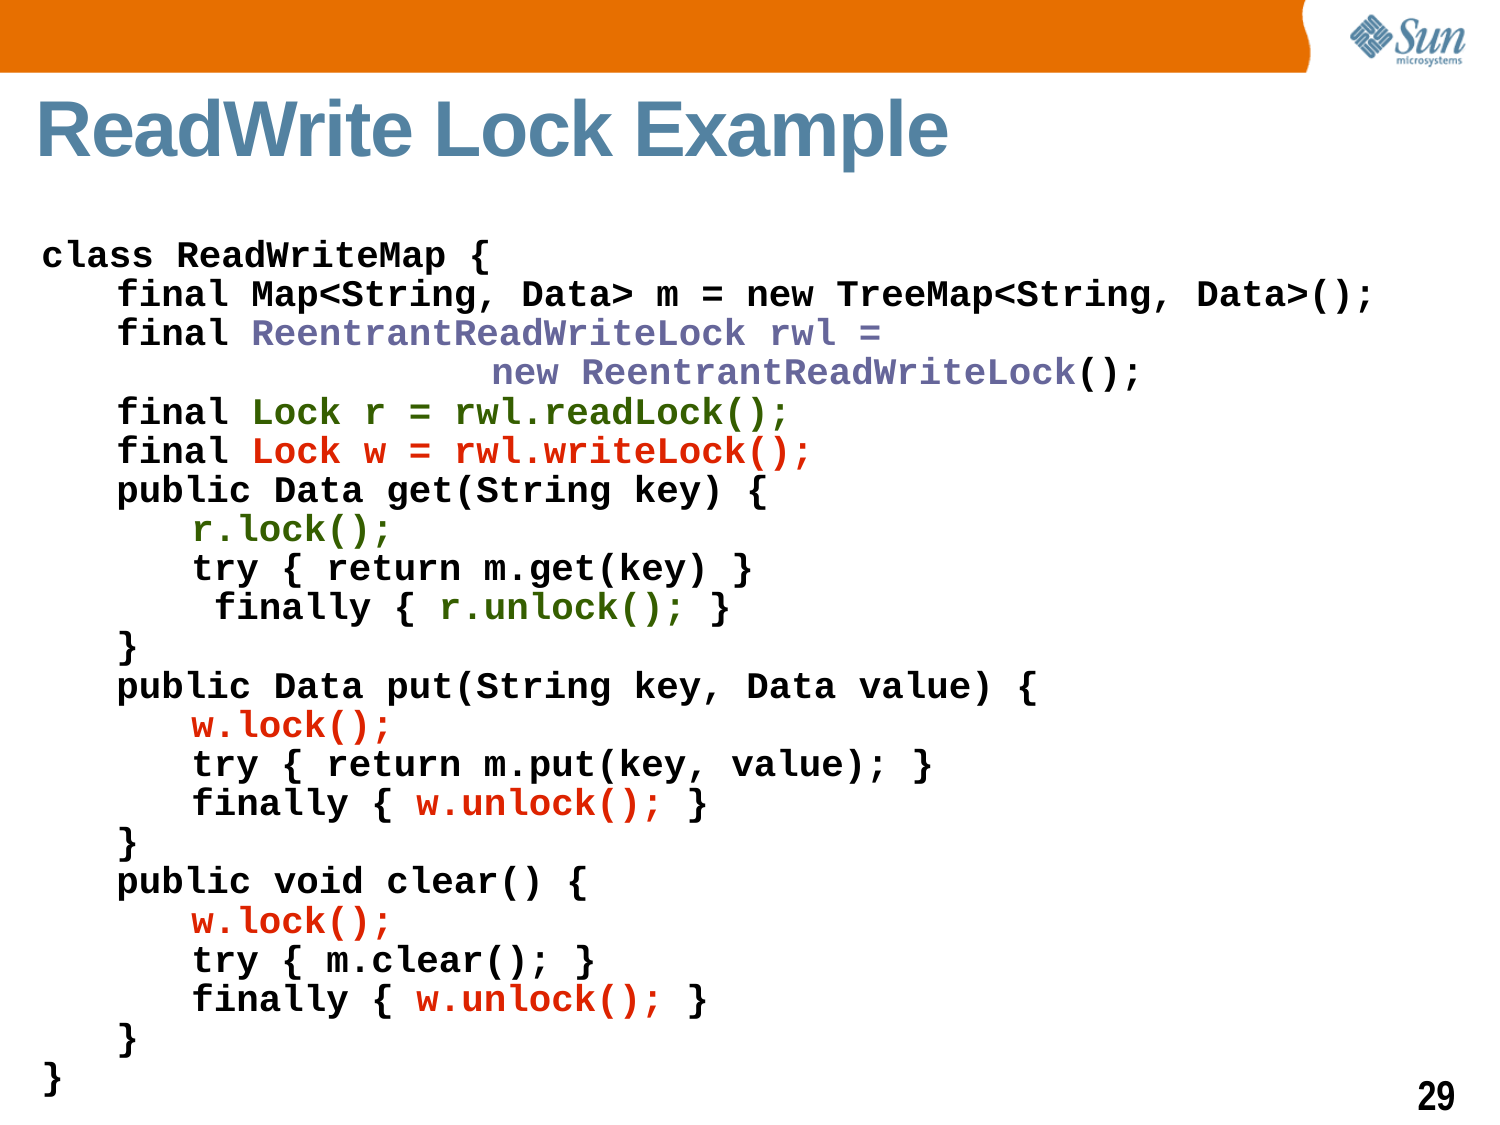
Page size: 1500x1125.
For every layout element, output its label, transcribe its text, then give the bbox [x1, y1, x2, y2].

picture [0, 0, 1500, 75]
title ReadWrite Lock Example [35, 92, 1398, 197]
text_box class ReadWriteMap { final Map<String, Data> m = new TreeMap<String, Data>(); final ReentrantReadWriteLock rwl = new ReentrantReadWriteLock(); final Lock r = rwl.readLock(); final Lock w = rwl.writeLock(); public Data get(String key) { r.lock(); try { return m.get(key) } finally { r.unlock(); } } public Data put(String key, Data value) { w.lock(); try { return m.put(key, value); } finally { w.unlock(); } } public void clear() { w.lock(); try { m.clear(); } finally { w.unlock(); } } } [41, 243, 1500, 1125]
